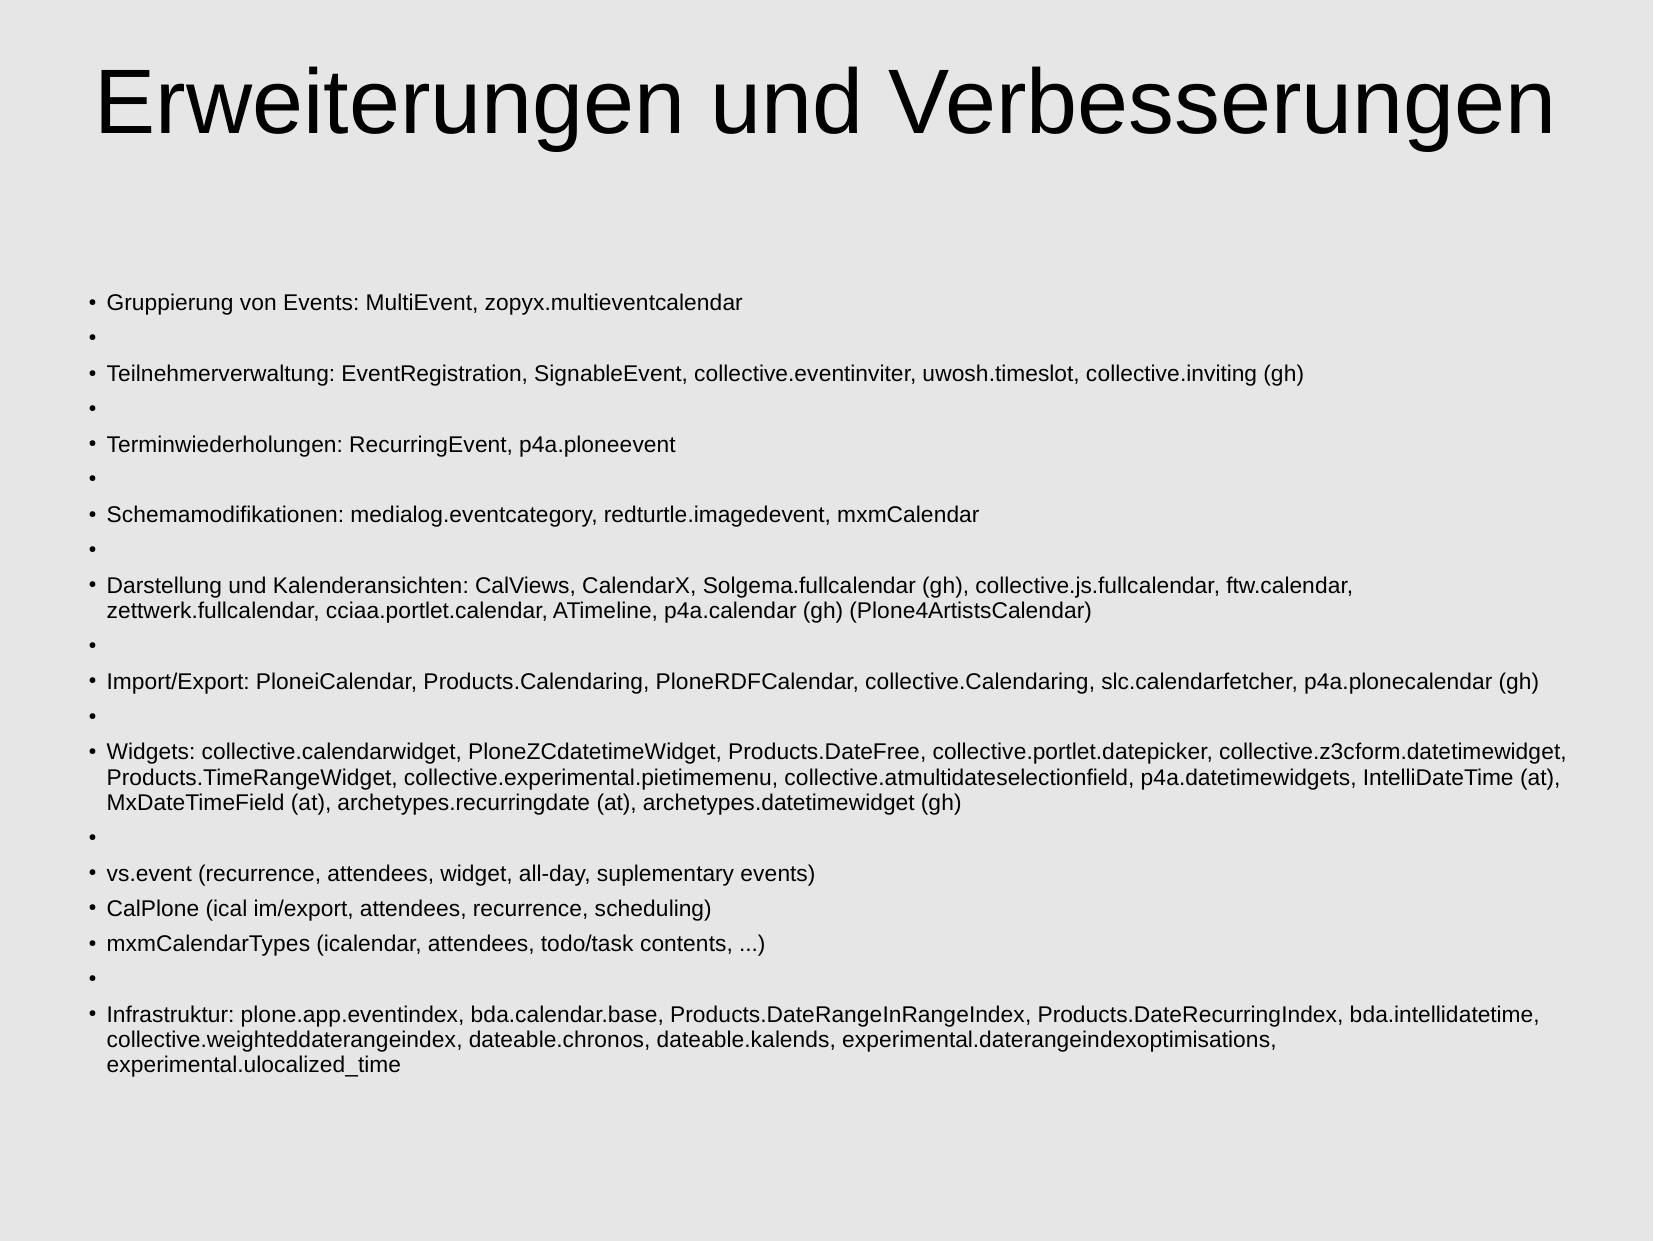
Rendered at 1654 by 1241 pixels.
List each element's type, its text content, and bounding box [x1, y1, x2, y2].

list Gruppierung von Events: MultiEvent, zopyx.multieventcalendar Teilnehmerverwaltung: EventRegistration, SignableEvent, collective.eventinviter, uwosh.timeslot, collective.inviting (gh) Terminwiederholungen: RecurringEvent, p4a.ploneevent Schemamodifikationen: medialog.eventcategory, redturtle.imagedevent, mxmCalendar Darstellung und Kalenderansichten: CalViews, CalendarX, Solgema.fullcalendar (gh), collective.js.fullcalendar, ftw.calendar, zettwerk.fullcalendar, cciaa.portlet.calendar, ATimeline, p4a.calendar (gh) (Plone4ArtistsCalendar) Import/Export: PloneiCalendar, Products.Calendaring, PloneRDFCalendar, collective.Calendaring, slc.calendarfetcher, p4a.plonecalendar (gh) Widgets: collective.calendarwidget, PloneZCdatetimeWidget, Products.DateFree, collective.portlet.datepicker, collective.z3cform.datetimewidget, Products.TimeRangeWidget, collective.experimental.pietimemenu, collective.atmultidateselectionfield, p4a.datetimewidgets, IntelliDateTime (at), MxDateTimeField (at), archetypes.recurringdate (at), archetypes.datetimewidget (gh) vs.event (recurrence, attendees, widget, all-day, suplementary events) CalPlone (ical im/export, attendees, recurrence, scheduling) mxmCalendarTypes (icalendar, attendees, todo/task contents, ...) Infrastruktur: plone.app.eventindex, bda.calendar.base, Products.DateRangeInRangeIndex, Products.DateRecurringIndex, bda.intellidatetime, collective.weighteddaterangeindex, dateable.chronos, dateable.kalends, experimental.daterangeindexoptimisations, experimental.ulocalized_time [82, 290, 1571, 1109]
title Erweiterungen und Verbesserungen [82, 49, 1571, 257]
